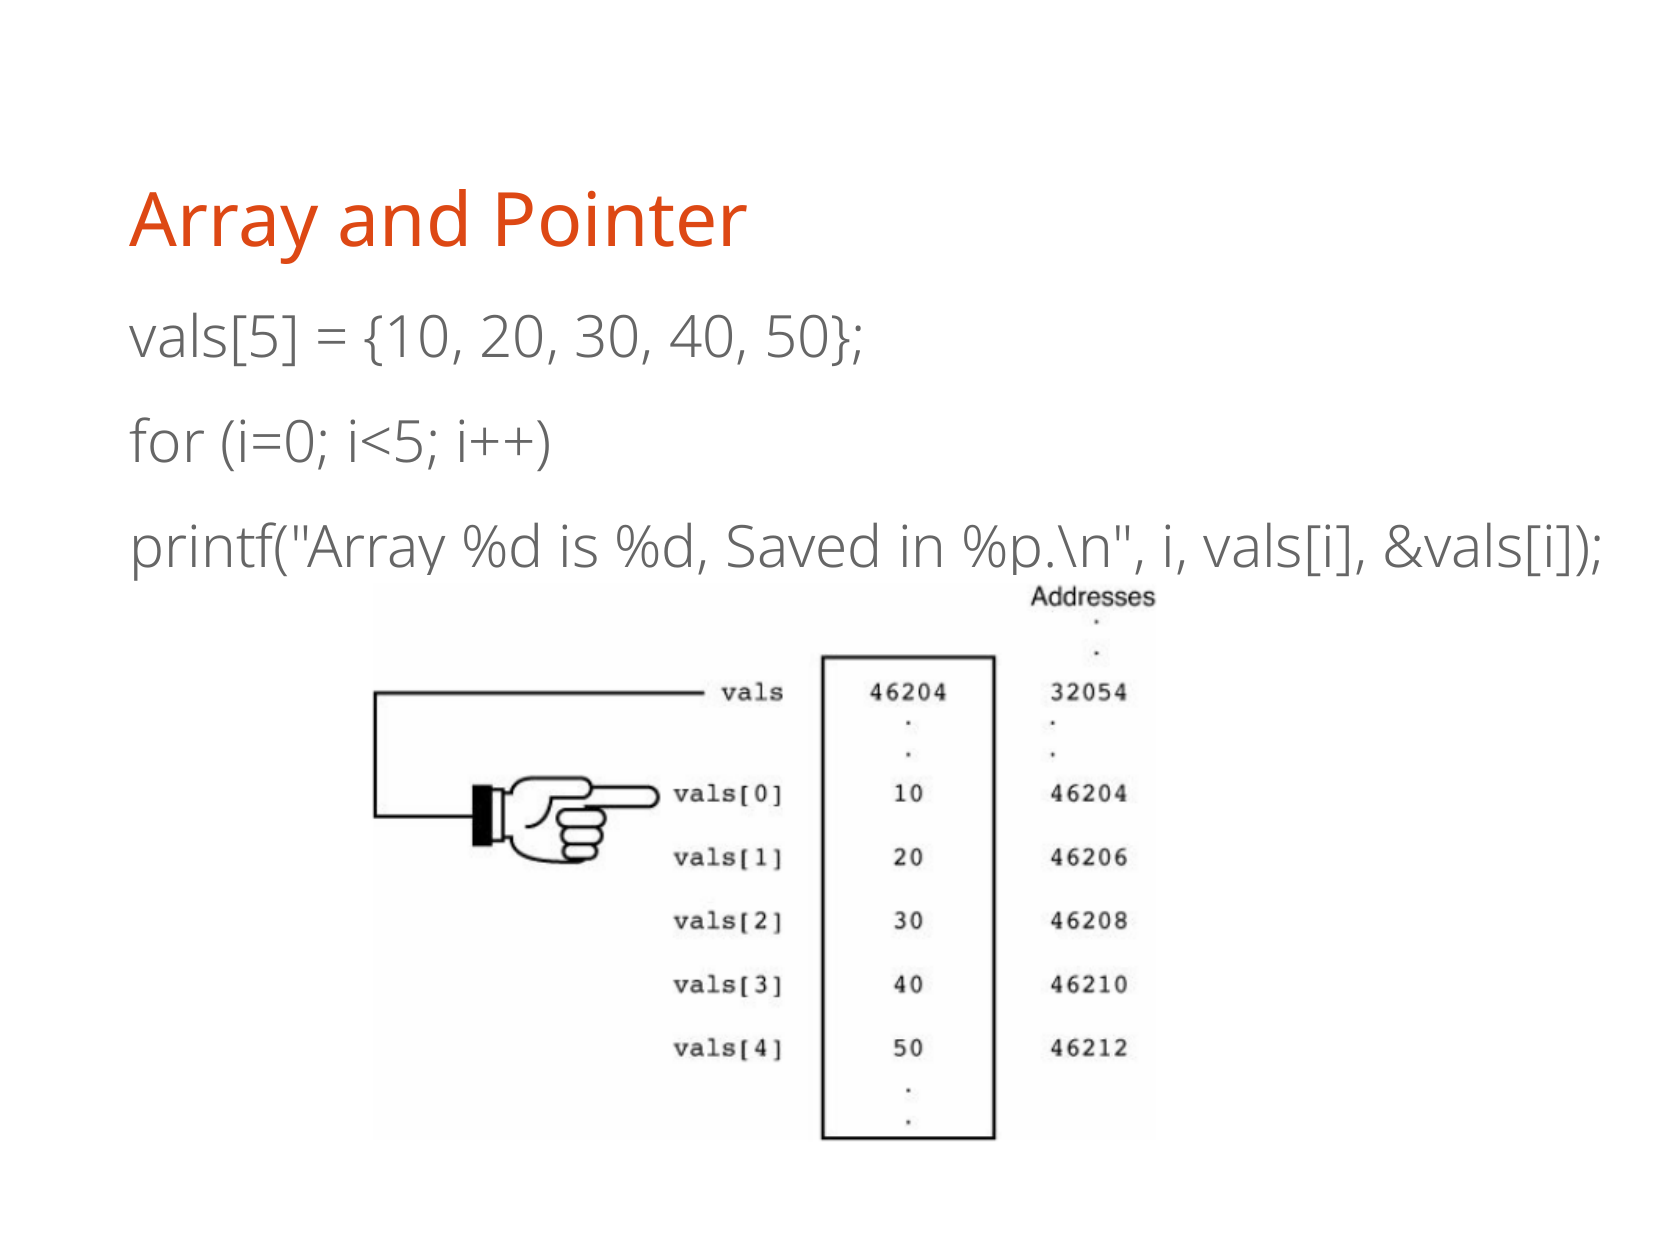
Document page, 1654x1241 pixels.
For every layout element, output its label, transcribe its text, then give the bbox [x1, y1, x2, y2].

list vals[5] = {10, 20, 30, 40, 50}; for (i=0; i<5; i++) printf("Array %d is %d, Saved in %p.\n", i, vals[i], &vals[i]); [129, 295, 1619, 1010]
title Array and Pointer [129, 153, 1518, 281]
picture [360, 575, 1182, 1146]
